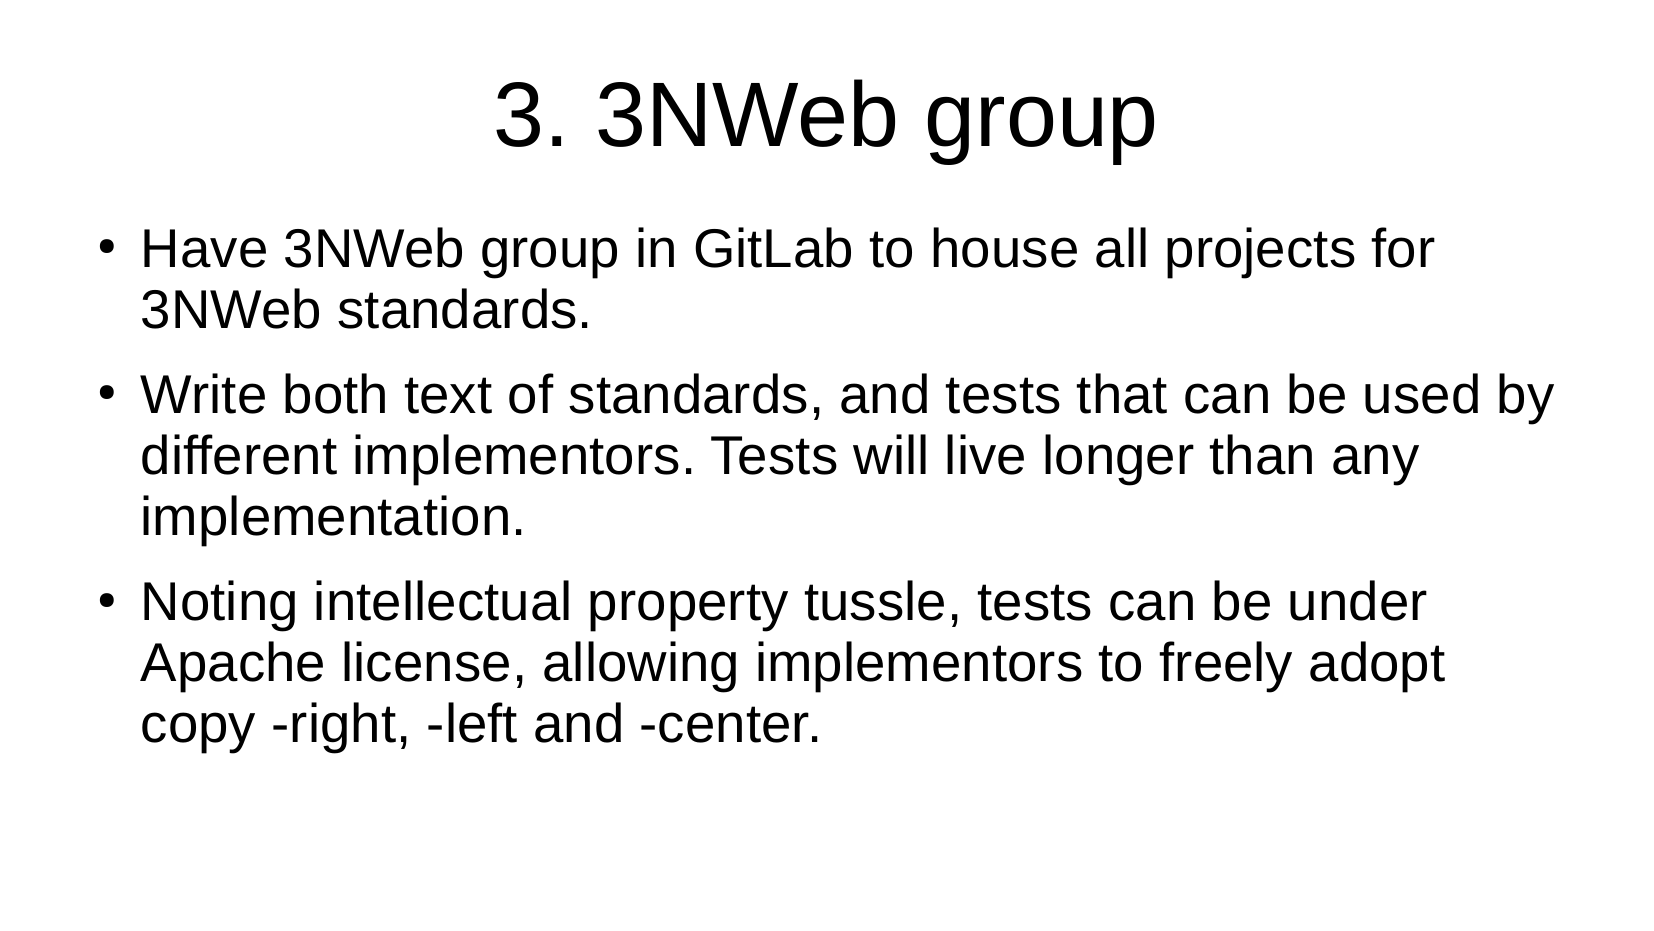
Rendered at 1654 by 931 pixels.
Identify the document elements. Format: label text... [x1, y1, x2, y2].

title 3. 3NWeb group [82, 37, 1571, 193]
list Have 3NWeb group in GitLab to house all projects for 3NWeb standards. Write both text of standards, and tests that can be used by different implementors. Tests will live longer than any implementation. Noting intellectual property tussle, tests can be under Apache license, allowing implementors to freely adopt copy -right, -left and -center. [82, 217, 1571, 758]
